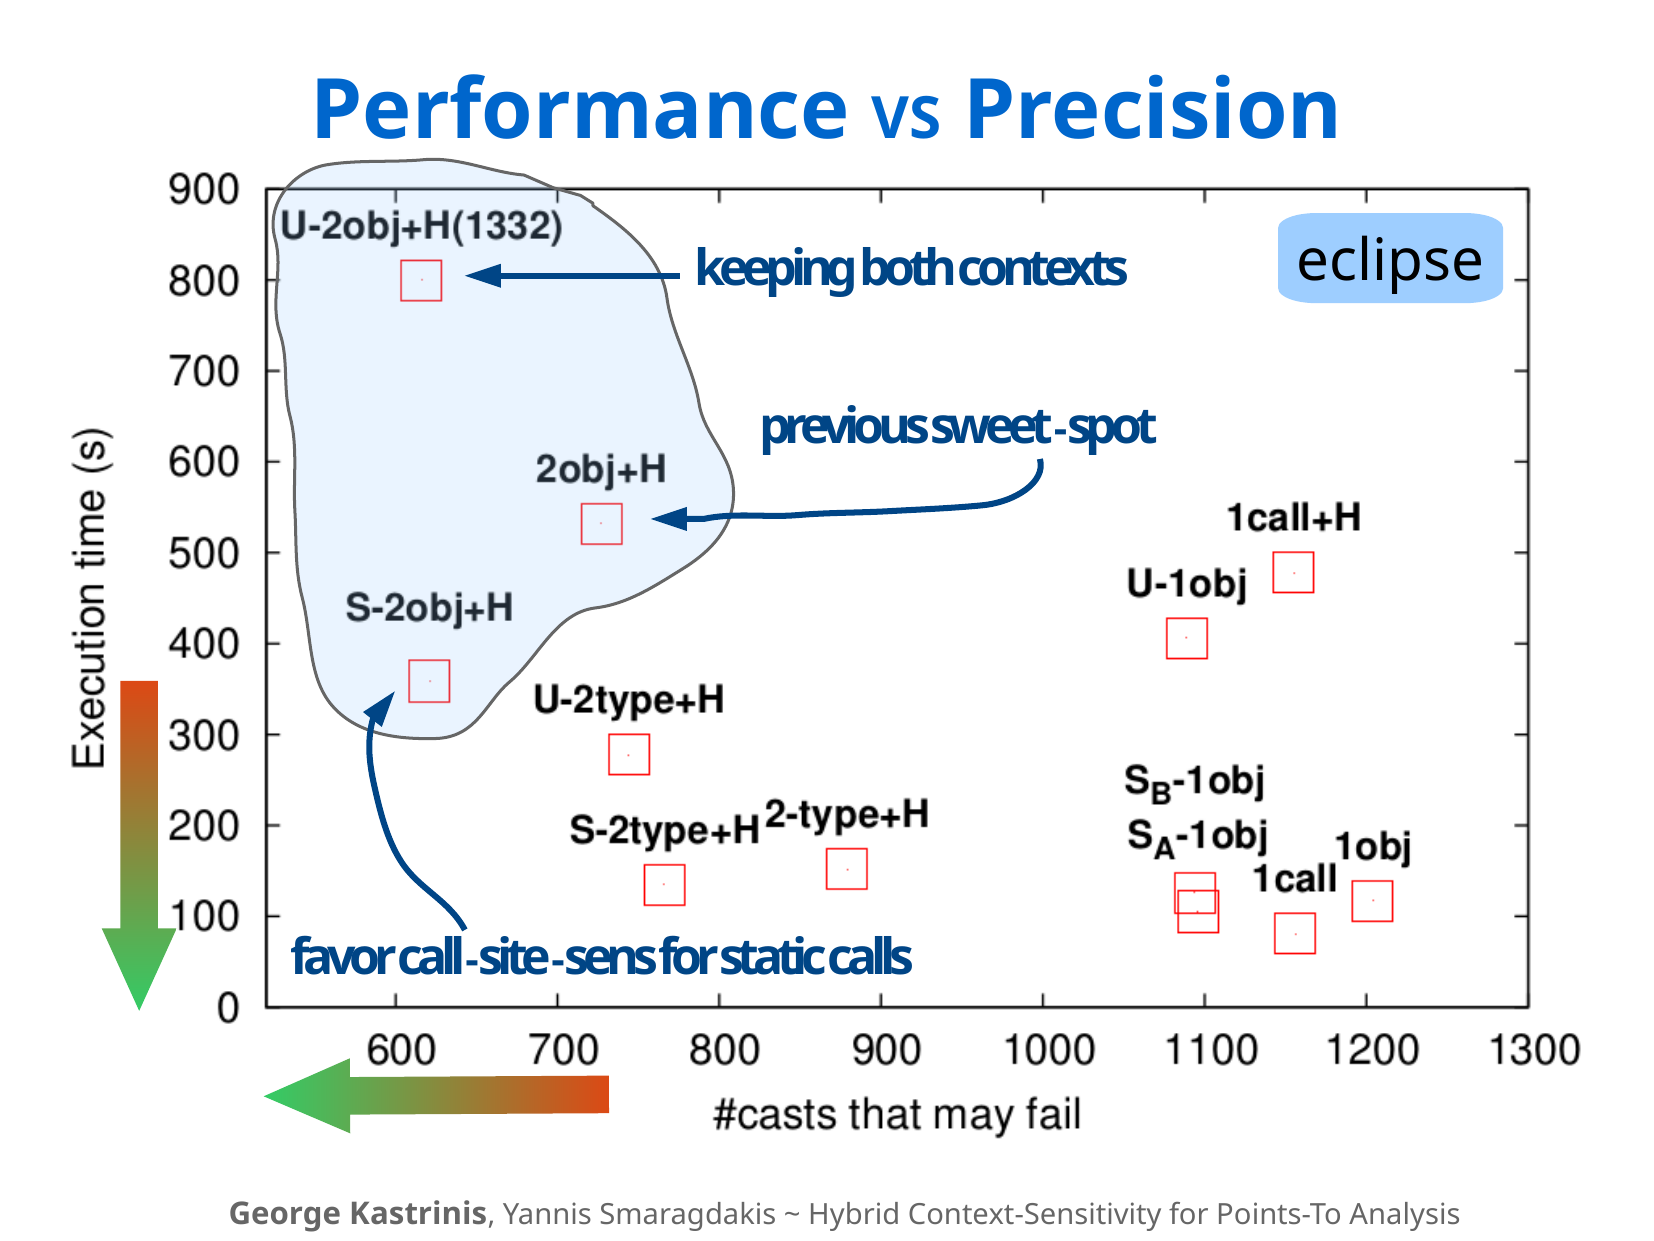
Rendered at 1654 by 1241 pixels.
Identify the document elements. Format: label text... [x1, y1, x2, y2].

text_box previous sweet-spot [744, 383, 1276, 480]
text_box favor call-site-sens for static calls [275, 913, 1179, 1011]
text_box [273, 159, 734, 739]
text_box Performance VS Precision [141, 41, 1512, 150]
text_box eclipse [1278, 213, 1504, 304]
text_box [263, 1058, 610, 1134]
picture [62, 160, 1592, 1140]
text_box [101, 680, 177, 1011]
text_box keeping both contexts [679, 224, 1248, 322]
